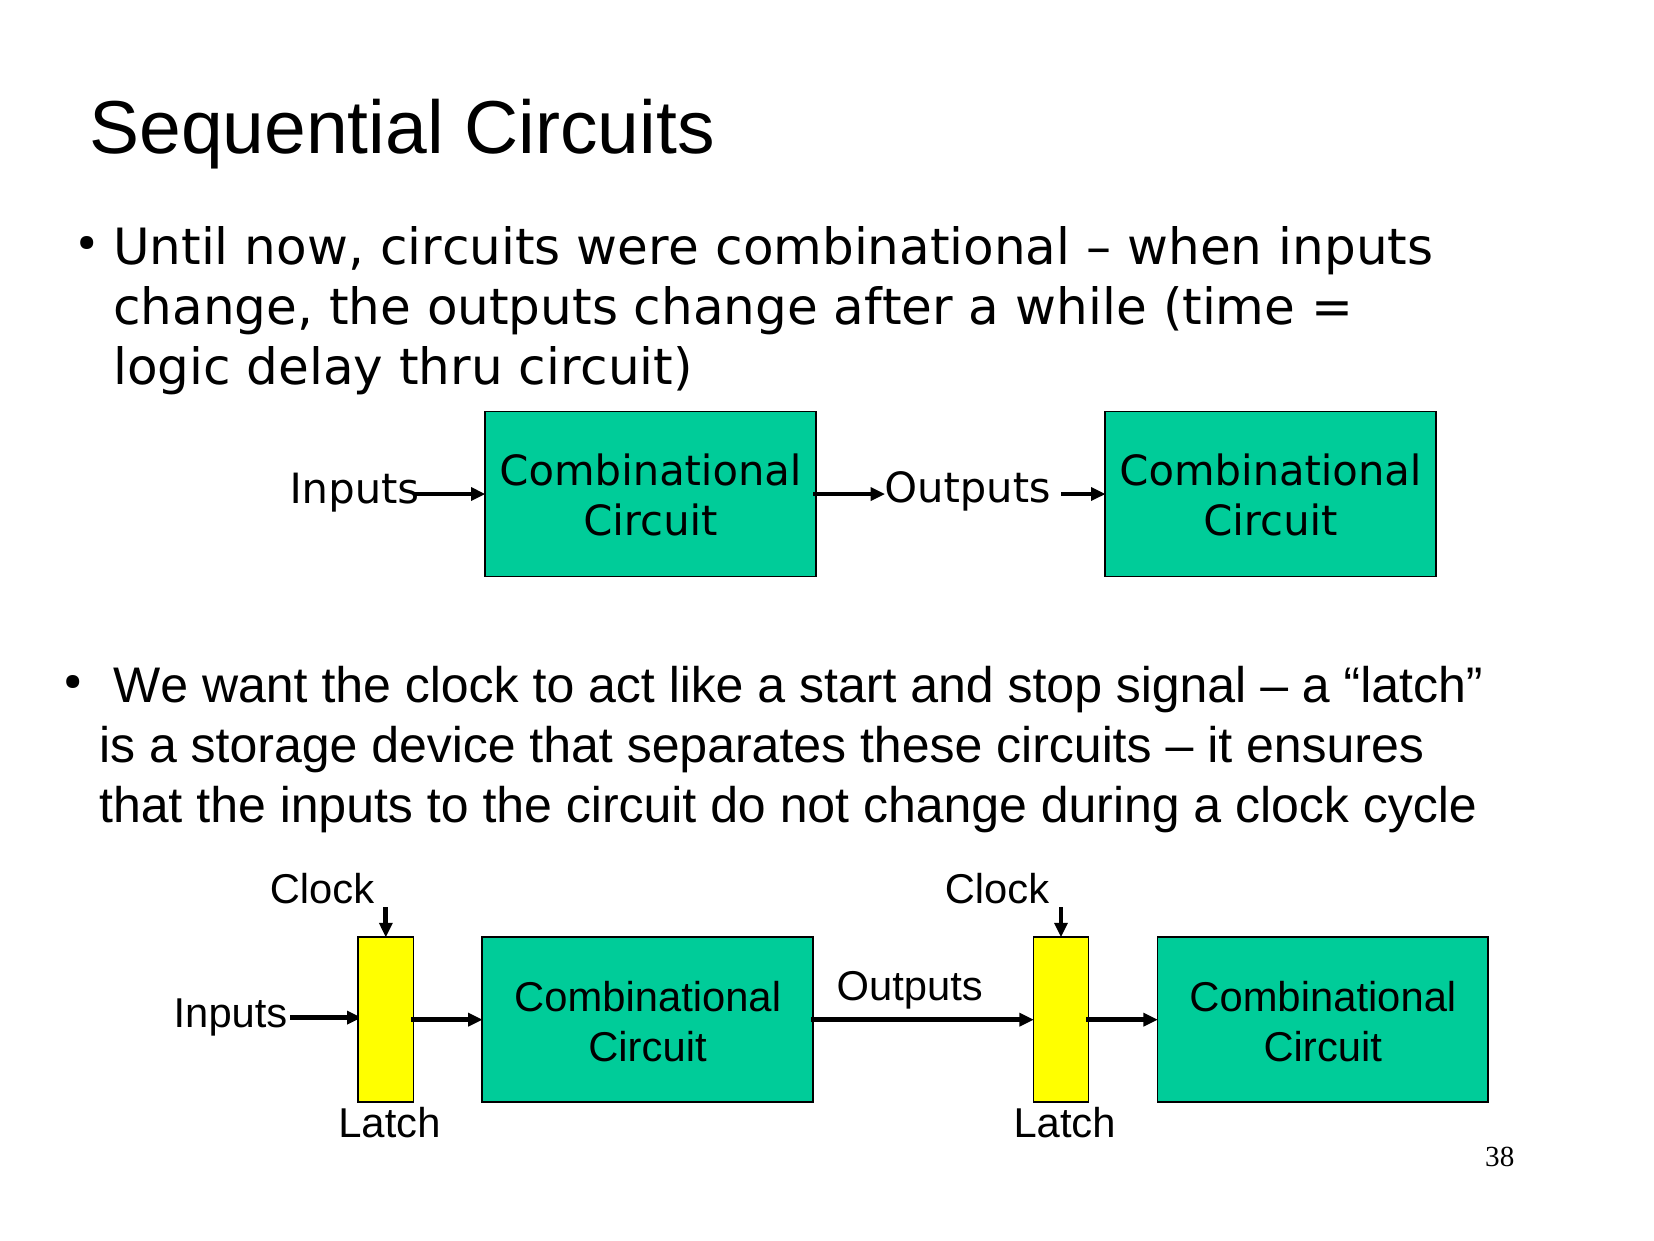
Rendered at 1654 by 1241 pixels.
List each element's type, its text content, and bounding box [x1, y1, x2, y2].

text_box Combinational Circuit [485, 411, 816, 577]
text_box Outputs [869, 452, 1066, 519]
text_box Combinational Circuit [1157, 936, 1489, 1103]
text_box <number> [1185, 1129, 1530, 1213]
text_box Inputs [158, 978, 303, 1044]
text_box [358, 936, 414, 1088]
text_box Until now, circuits were combinational – when inputs change, the outputs change after a while (time = logic delay thru circuit) [63, 206, 1489, 282]
text_box Combinational Circuit [482, 936, 813, 1103]
text_box Combinational Circuit [1105, 411, 1436, 577]
text_box Clock [255, 854, 390, 920]
text_box Latch [998, 1088, 1131, 1155]
text_box Inputs [274, 454, 435, 521]
text_box Latch [323, 1088, 456, 1155]
text_box Clock [930, 854, 1065, 920]
text_box Sequential Circuits [74, 71, 731, 177]
text_box We want the clock to act like a start and stop signal – a “latch” is a storage device that separates these circuits – it ensures that the inputs to the circuit do not change during a clock cycle [48, 645, 1527, 841]
text_box Outputs [821, 950, 998, 1017]
text_box [1033, 936, 1089, 1088]
